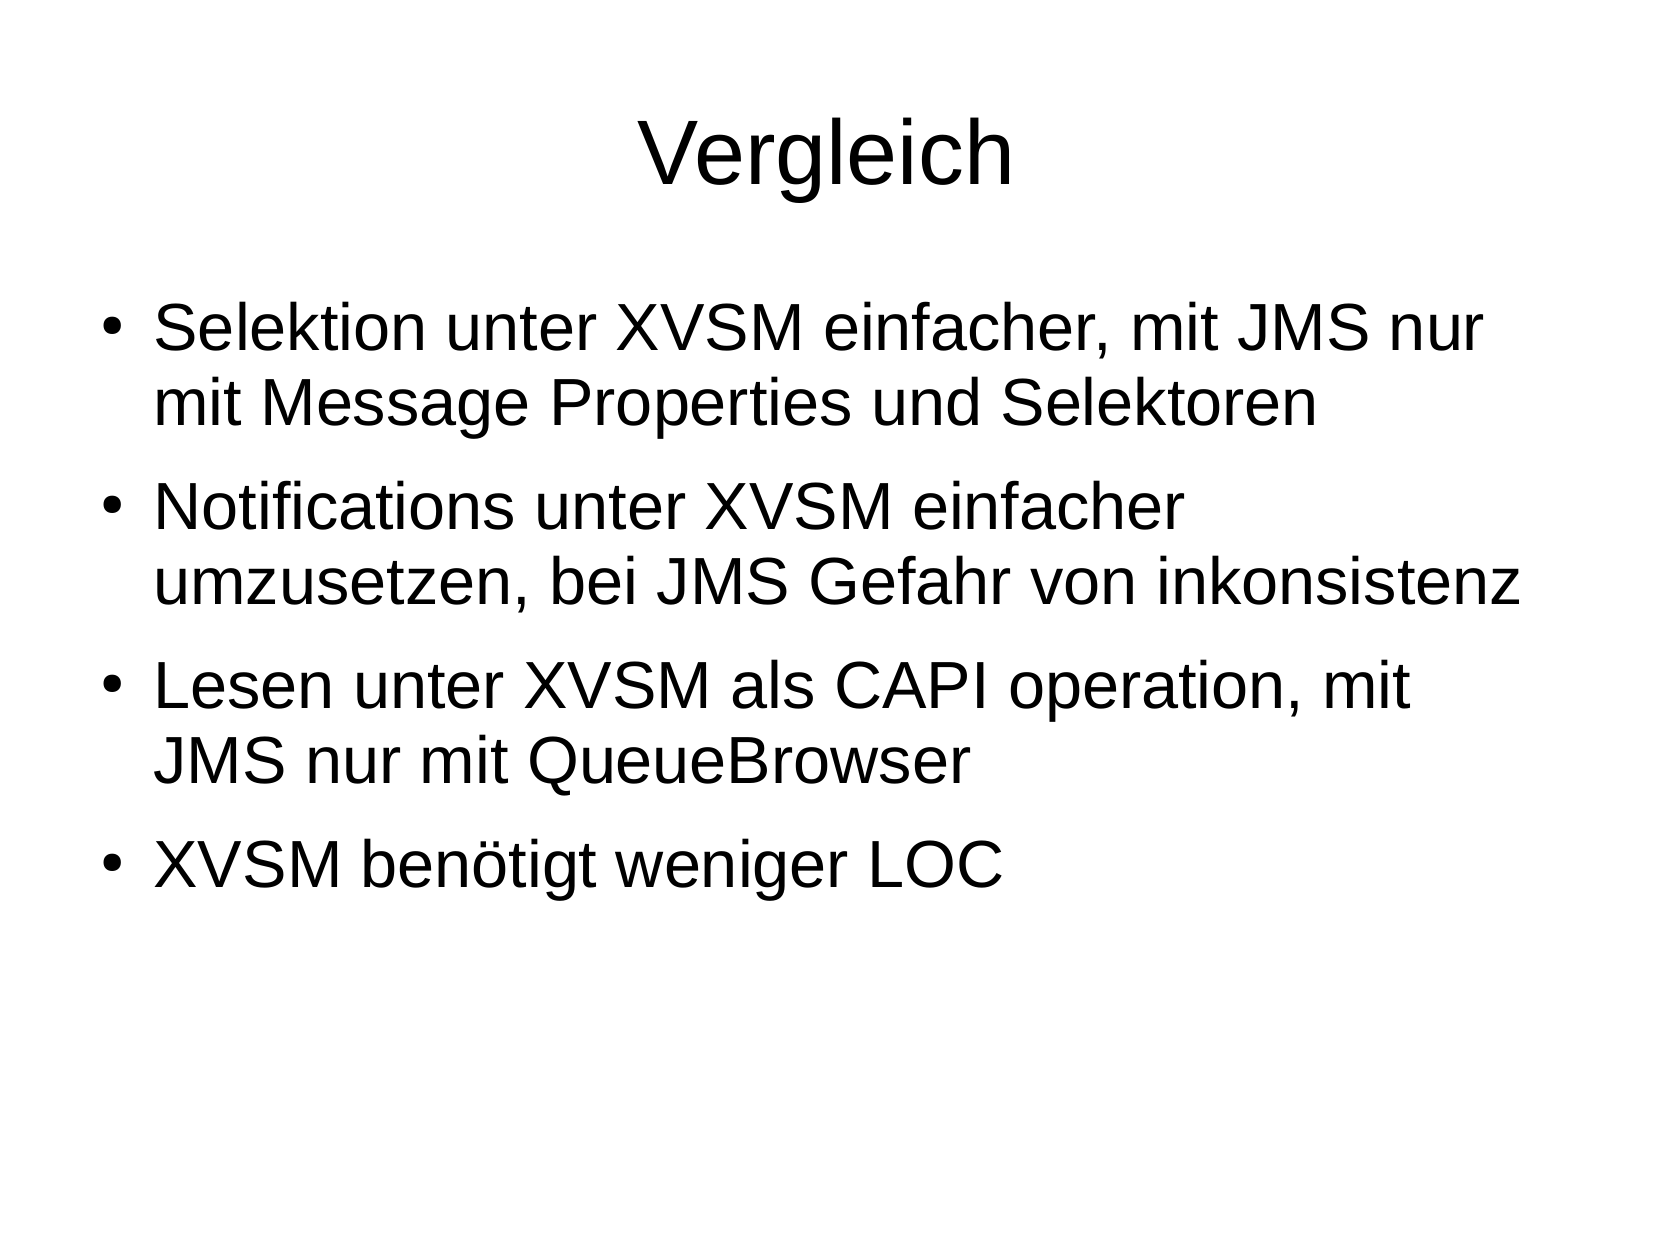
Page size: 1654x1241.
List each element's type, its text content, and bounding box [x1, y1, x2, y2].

list Selektion unter XVSM einfacher, mit JMS nur mit Message Properties und Selektoren Notifications unter XVSM einfacher umzusetzen, bei JMS Gefahr von inkonsistenz Lesen unter XVSM als CAPI operation, mit JMS nur mit QueueBrowser XVSM benötigt weniger LOC [82, 290, 1538, 1010]
title Vergleich [82, 49, 1571, 257]
